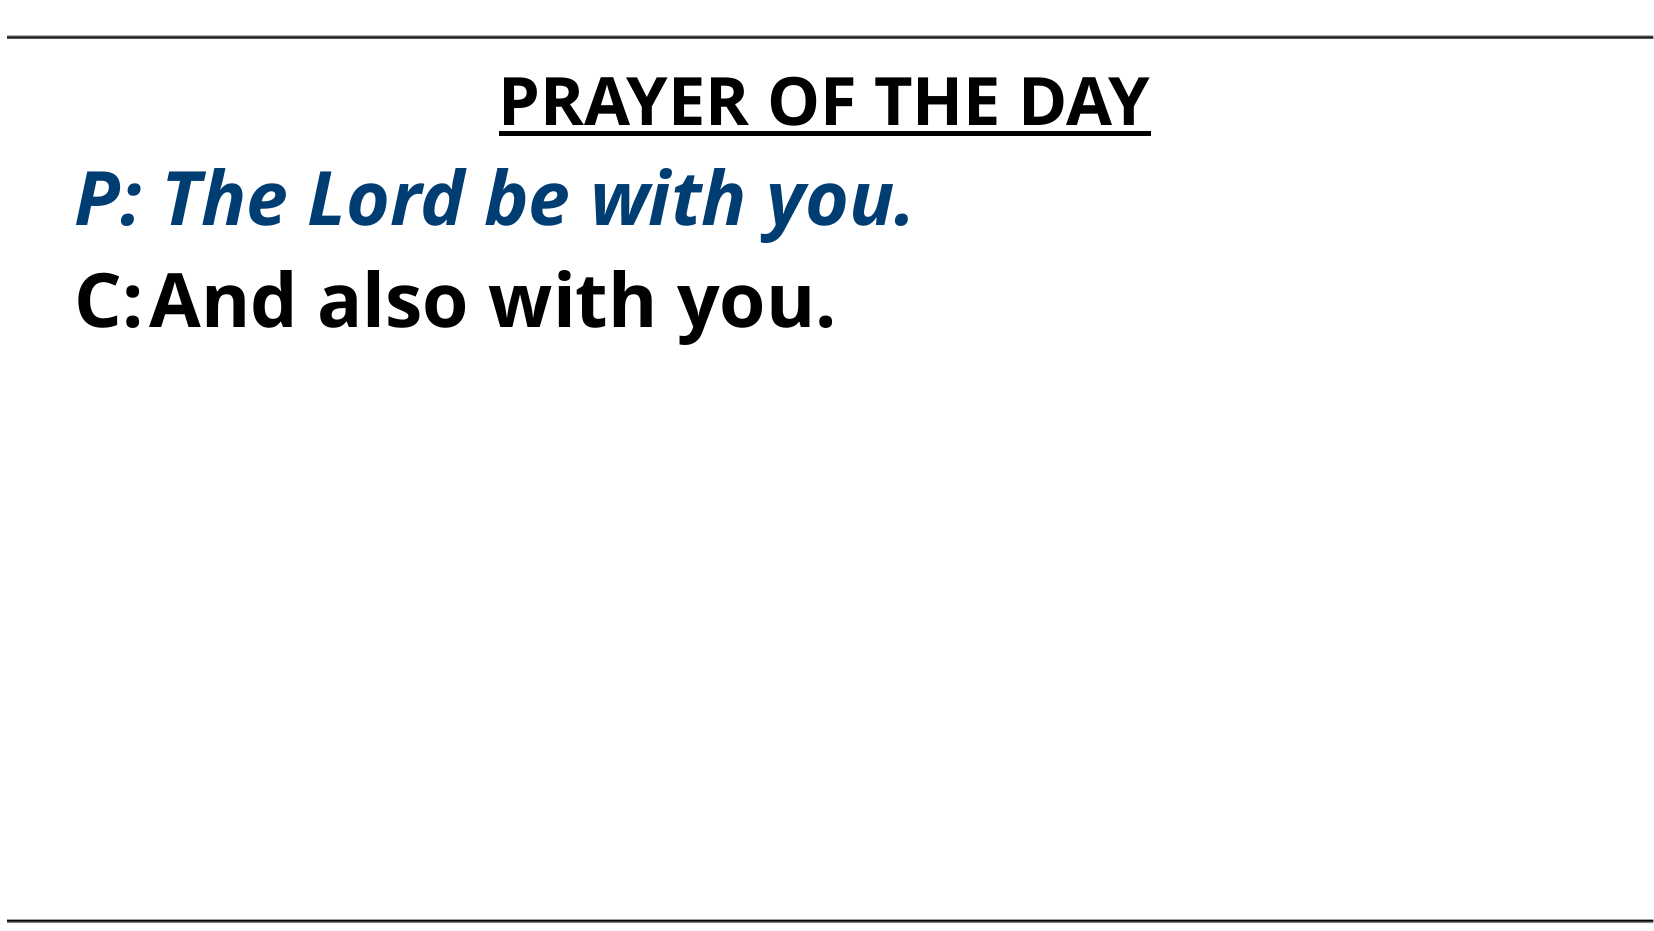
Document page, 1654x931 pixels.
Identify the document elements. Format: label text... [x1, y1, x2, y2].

picture [7, 14, 1654, 931]
text_box PRAYER OF THE DAY P: The Lord be with you. C: And also with you. [60, 47, 1591, 351]
